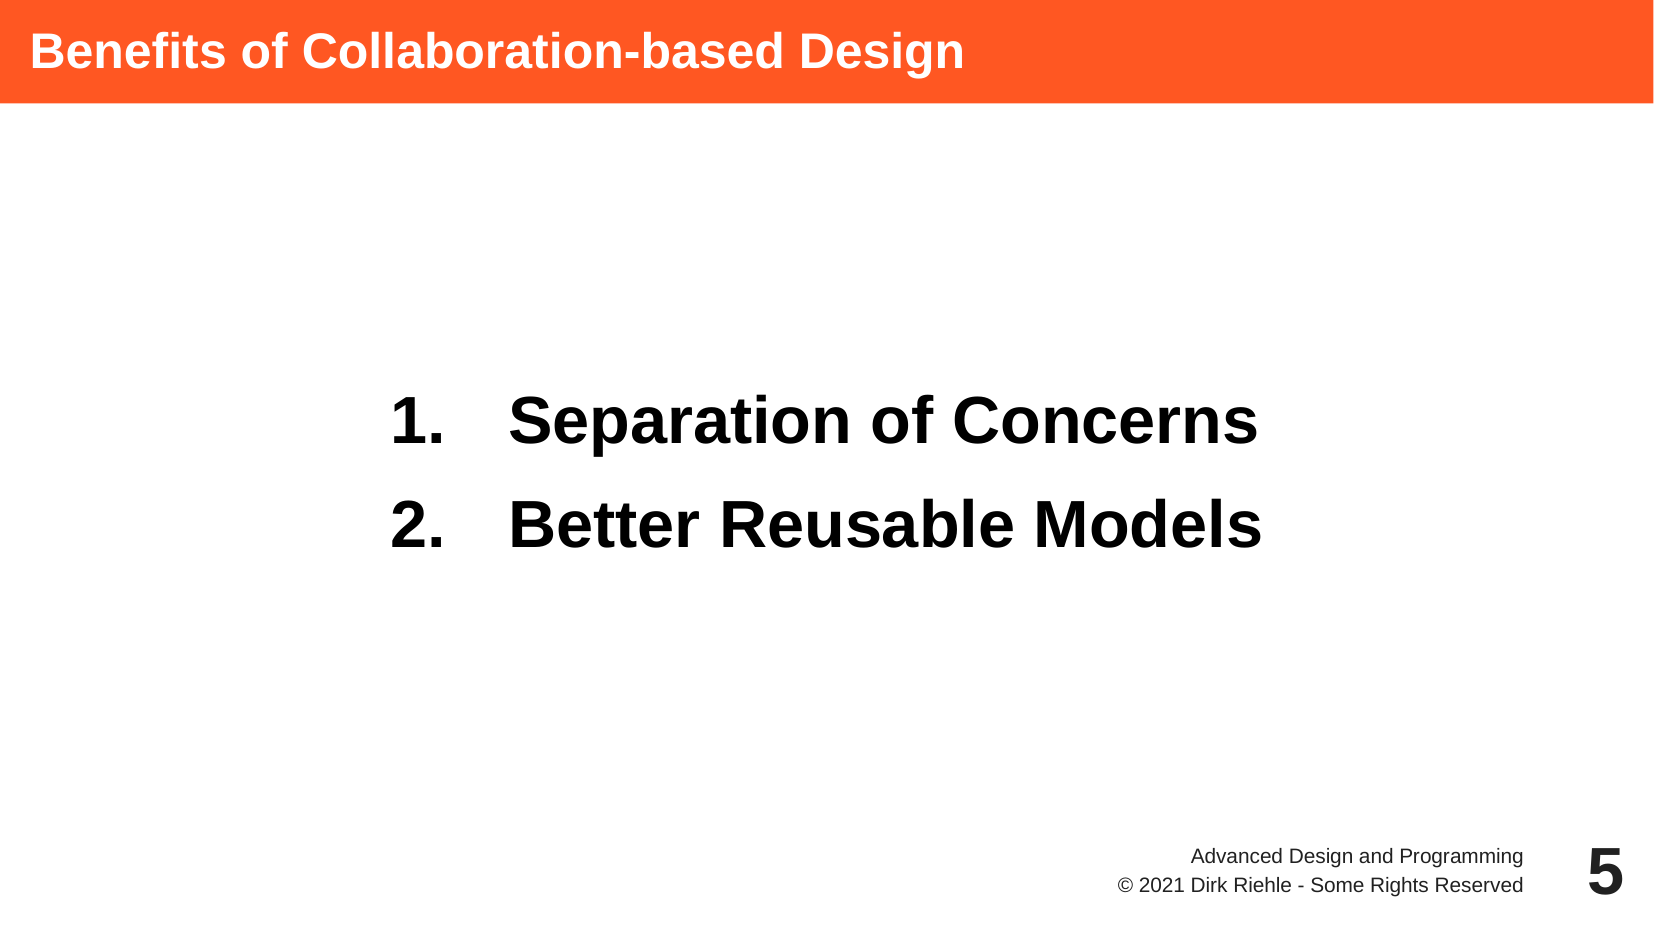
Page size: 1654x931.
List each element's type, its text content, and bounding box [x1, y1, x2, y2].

subtitle Separation of Concerns Better Reusable Models [29, 132, 1625, 813]
title Benefits of Collaboration-based Design [0, 0, 1654, 104]
